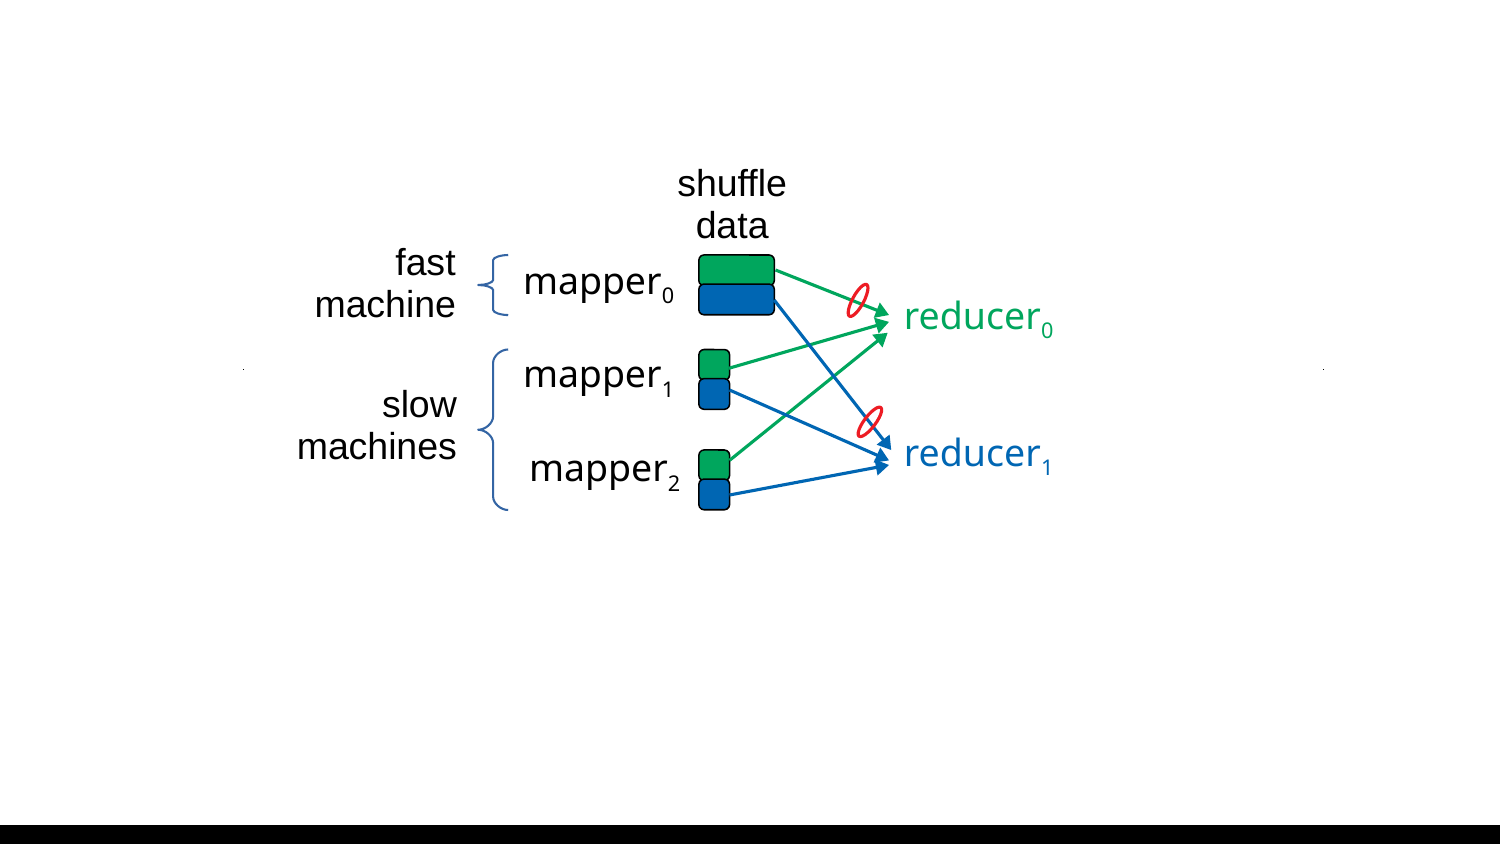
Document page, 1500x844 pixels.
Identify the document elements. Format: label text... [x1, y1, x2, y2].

text_box reducer0 [888, 276, 1074, 342]
text_box slow machines [282, 375, 472, 475]
text_box mapper0 [508, 241, 693, 307]
text_box [698, 449, 730, 510]
text_box mapper2 [514, 429, 699, 494]
text_box mapper1 [508, 335, 693, 400]
text_box reducer1 [888, 413, 1074, 479]
text_box [698, 349, 730, 410]
text_box [698, 254, 775, 315]
text_box fast machine [299, 233, 471, 333]
text_box shuffle data [662, 155, 813, 254]
